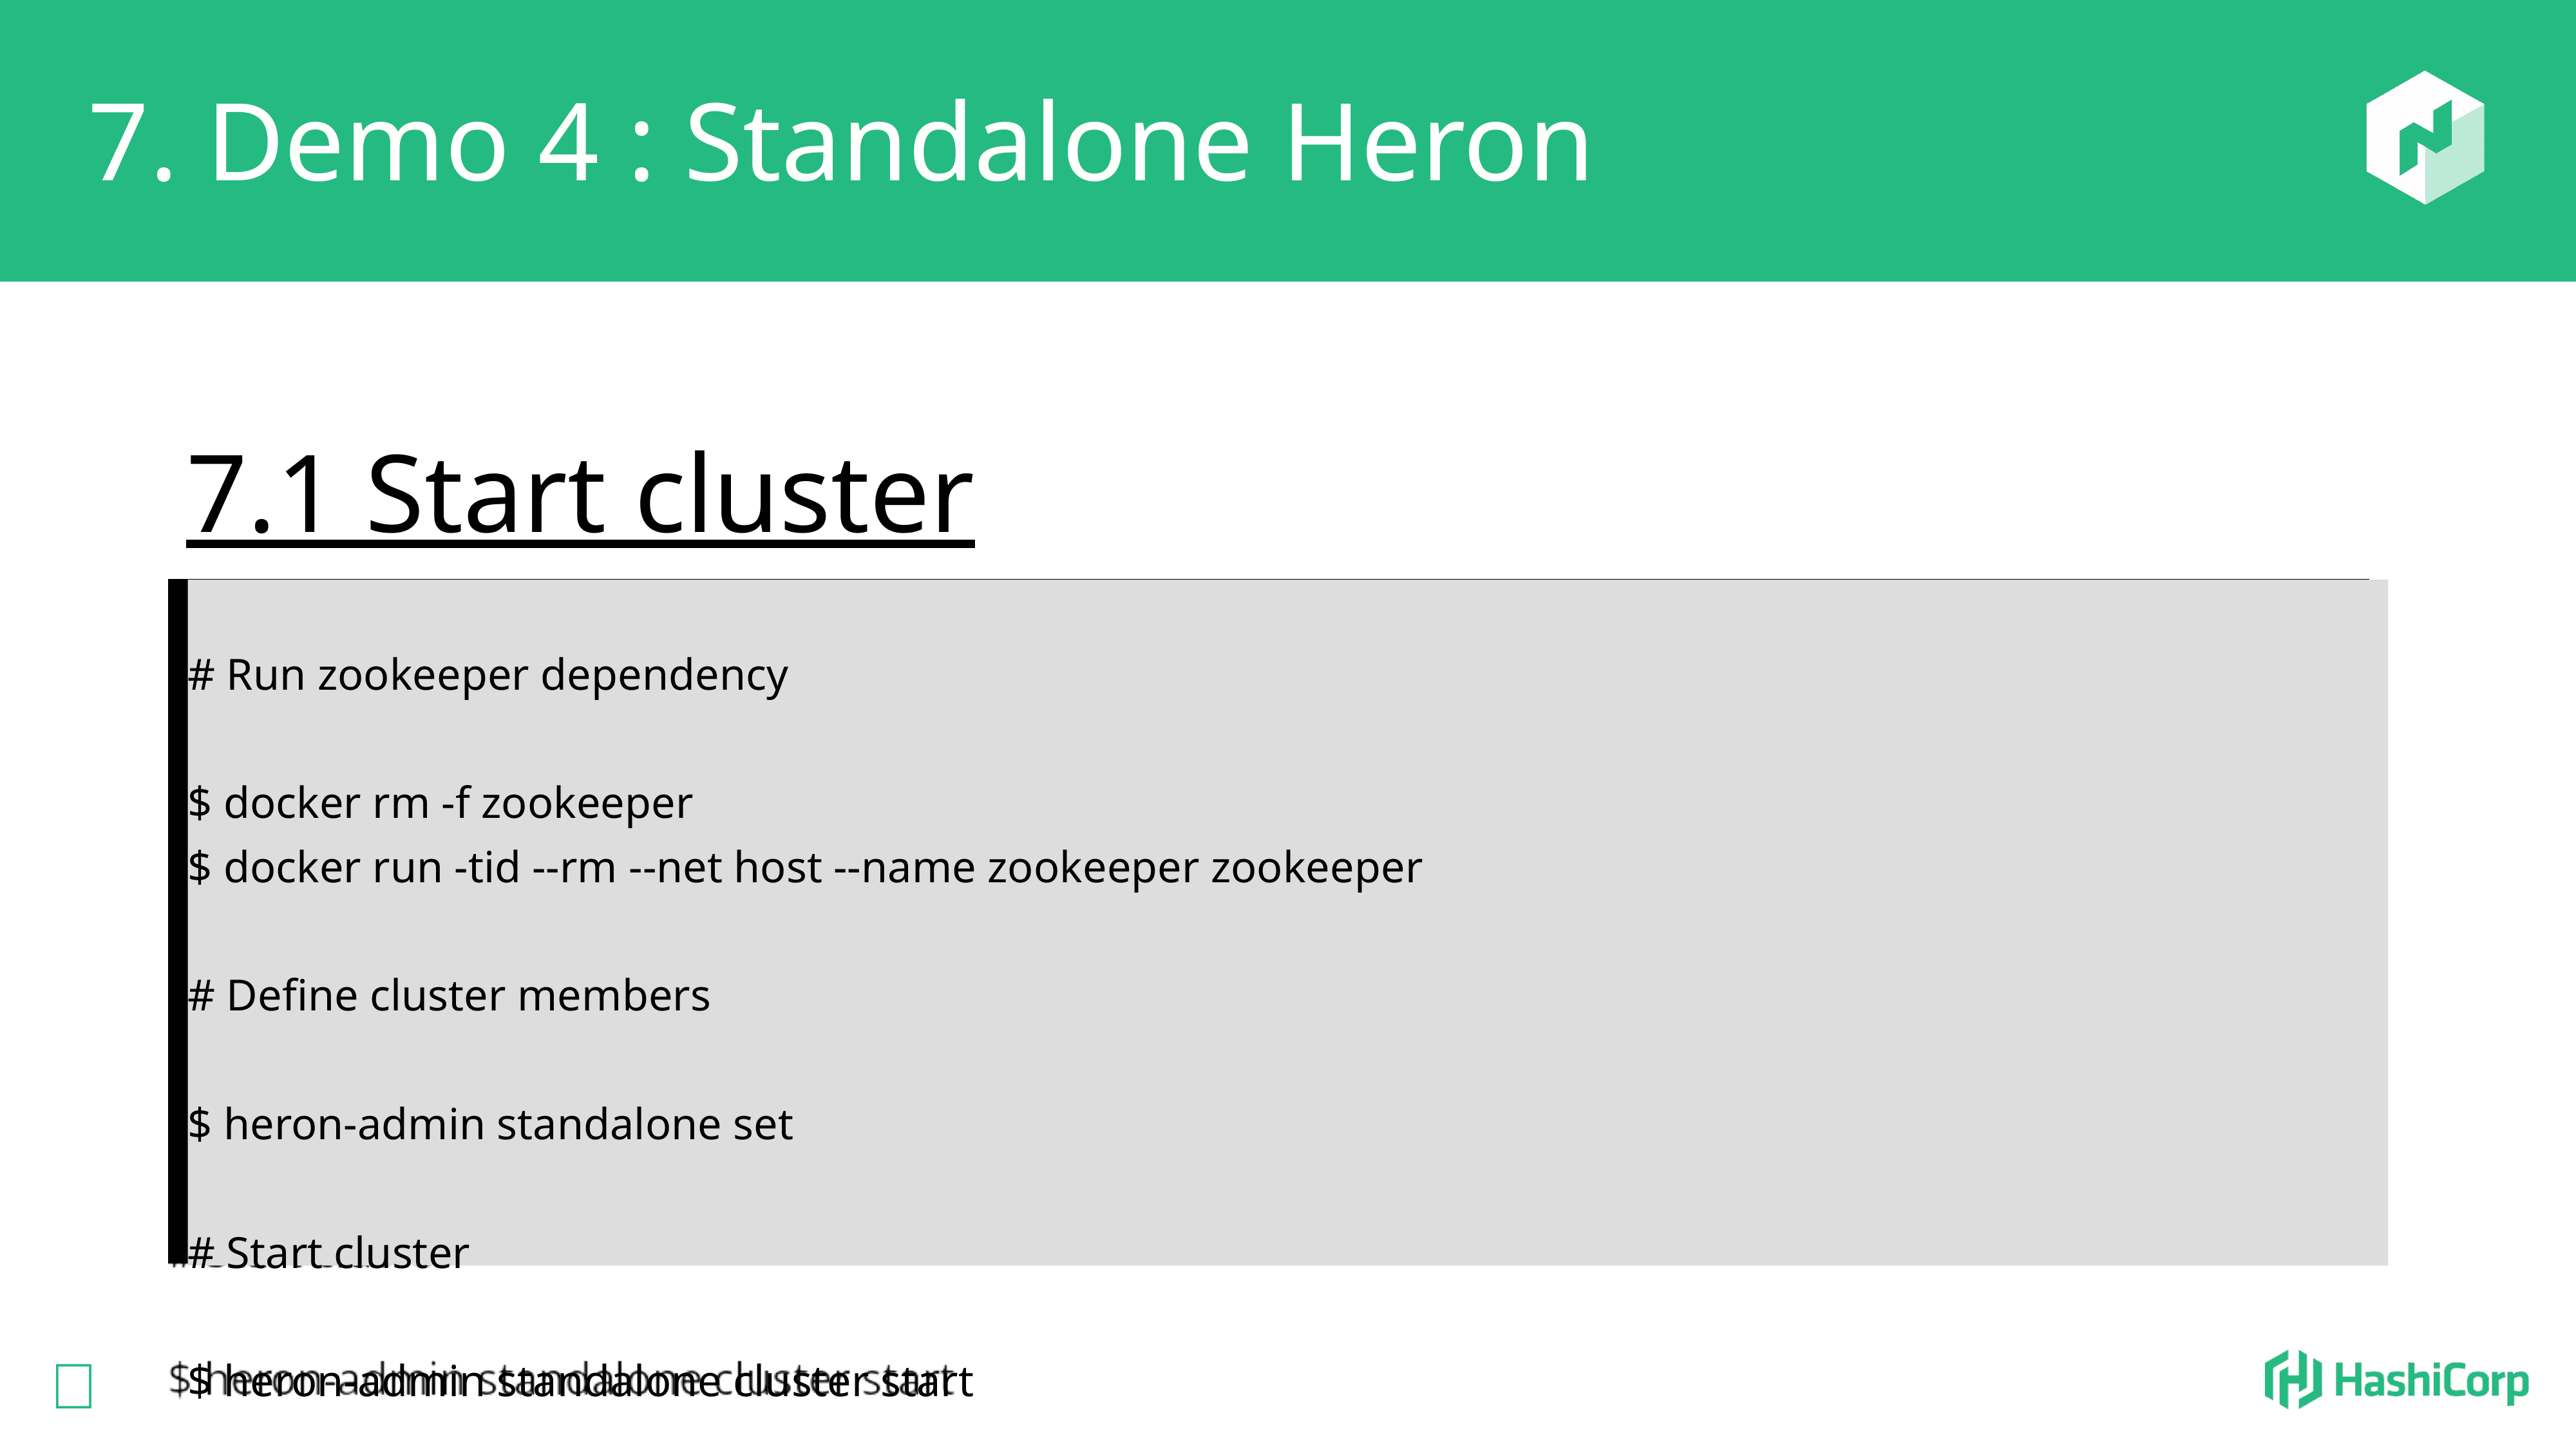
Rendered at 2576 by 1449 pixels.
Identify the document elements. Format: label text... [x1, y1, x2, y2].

picture [2265, 1349, 2529, 1410]
list # Run zookeeper dependency $ docker rm -f zookeeper $ docker run -tid --rm --net host --name zookeeper zookeeper # Define cluster members $ heron-admin standalone set # Start cluster $ heron-admin standalone cluster start [187, 580, 2389, 1266]
title 7. Demo 4 : Standalone Heron [82, 37, 2313, 238]
picture [2358, 70, 2493, 205]
list 7.1 Start cluster [186, 402, 2387, 580]
